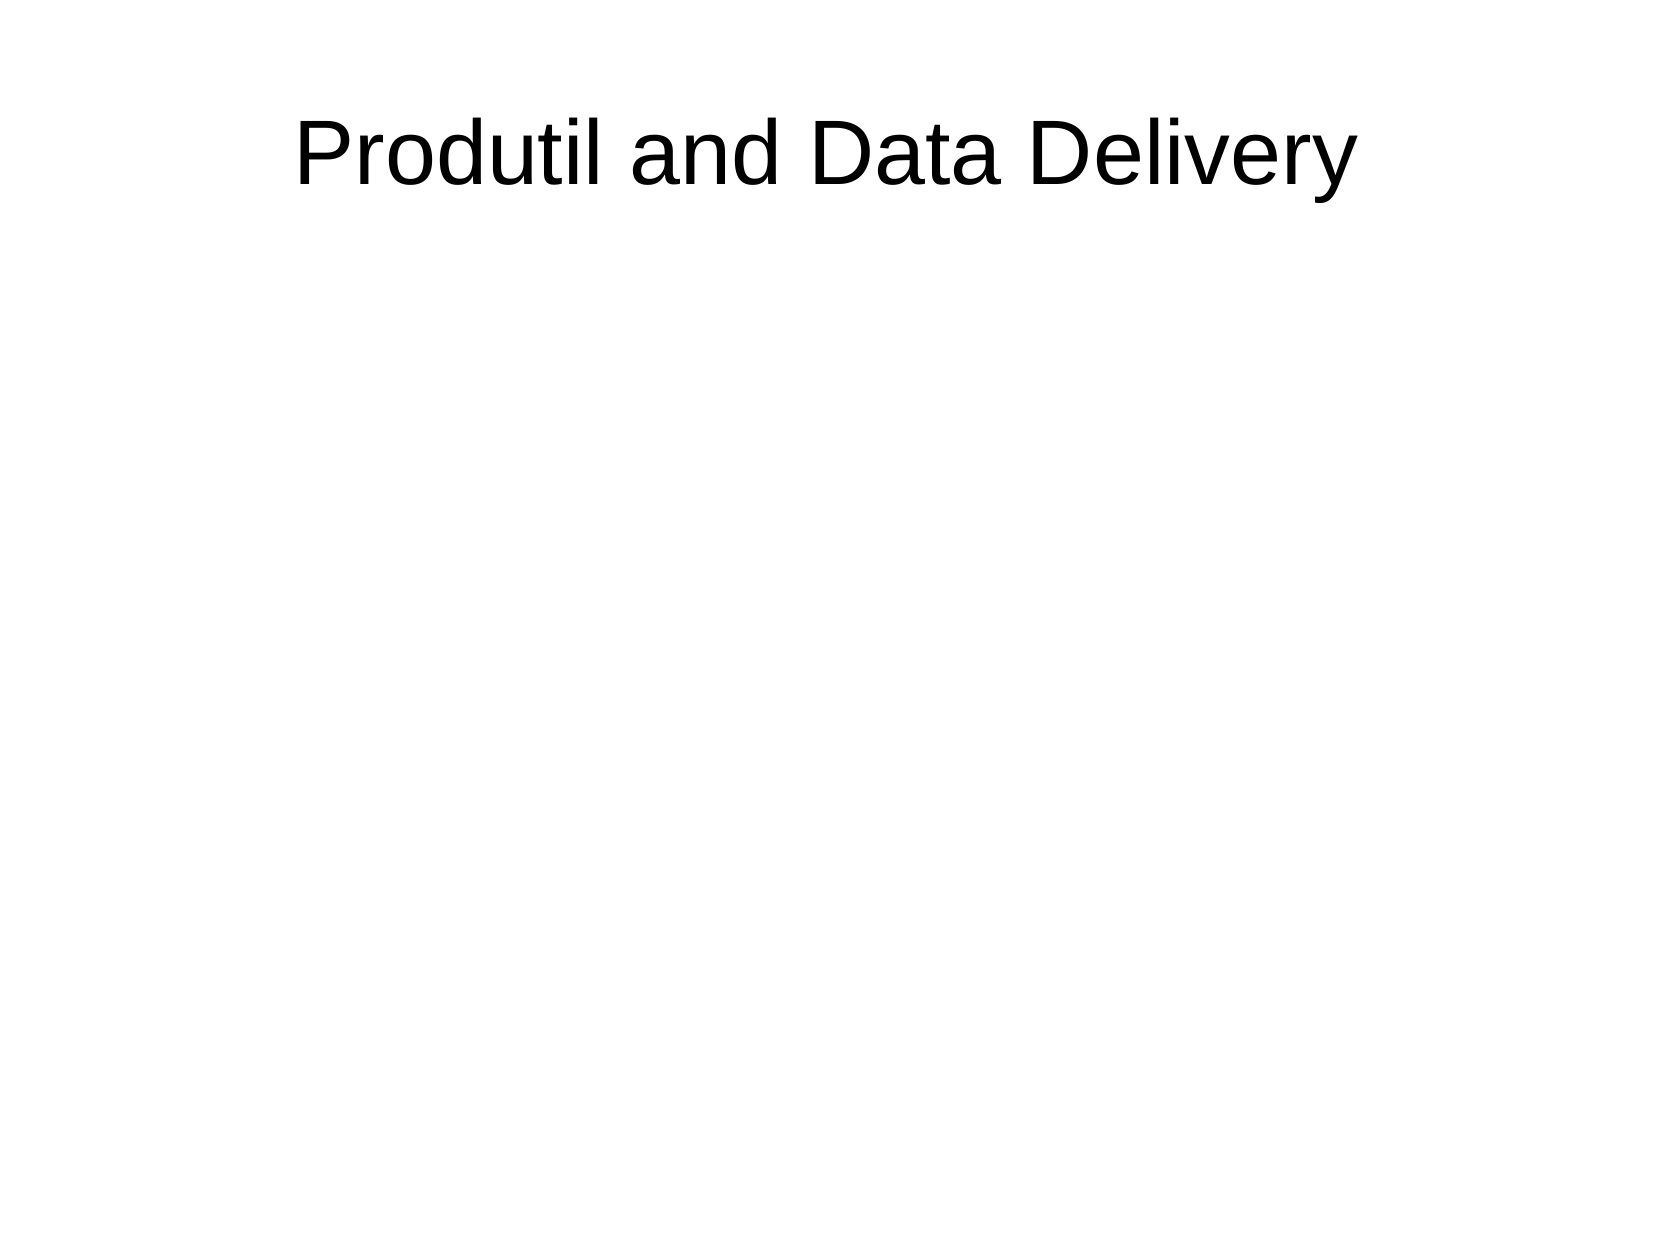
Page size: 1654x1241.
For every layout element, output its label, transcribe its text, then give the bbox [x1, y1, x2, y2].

title Produtil and Data Delivery [82, 49, 1571, 257]
